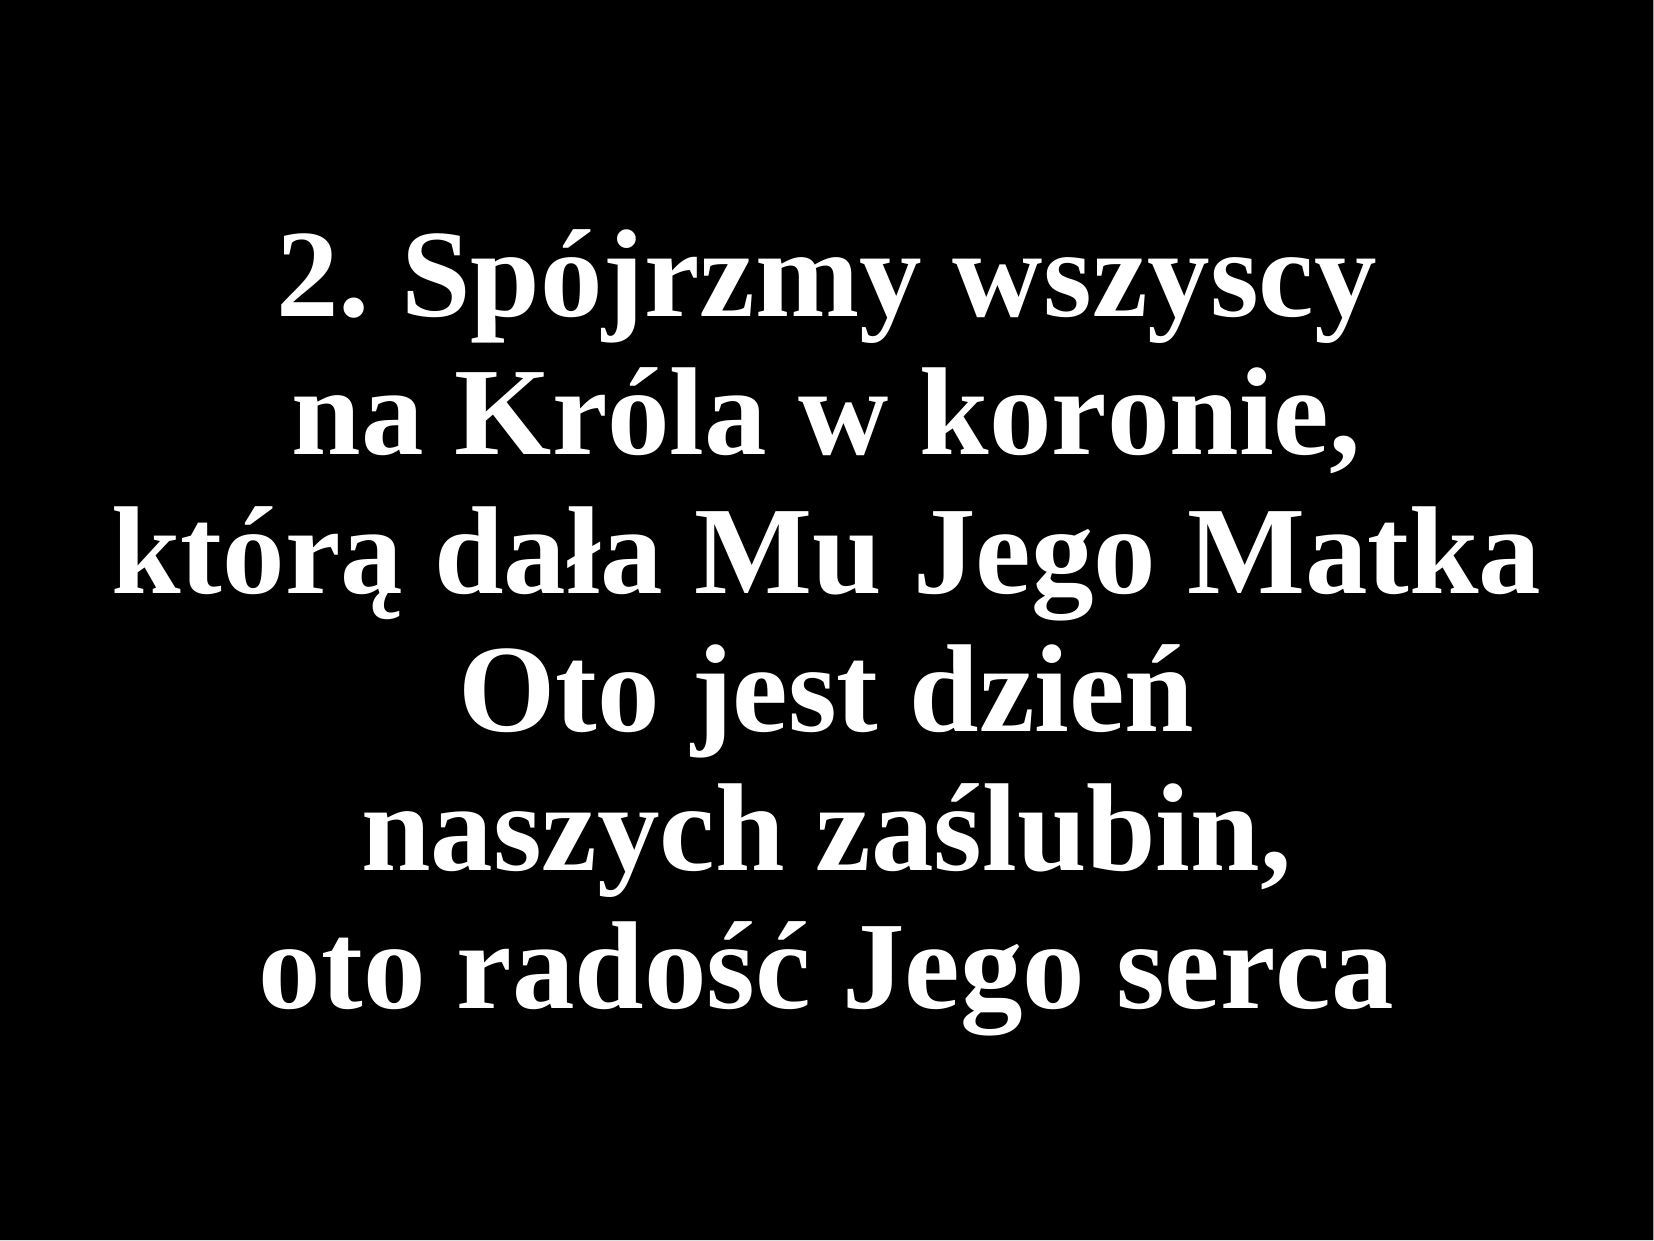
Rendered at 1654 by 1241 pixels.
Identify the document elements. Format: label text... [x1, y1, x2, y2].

title 2. Spójrzmy wszyscy na Króla w koronie, którą dała Mu Jego Matka Oto jest dzień naszych zaślubin, oto radość Jego serca [0, 0, 1654, 1241]
